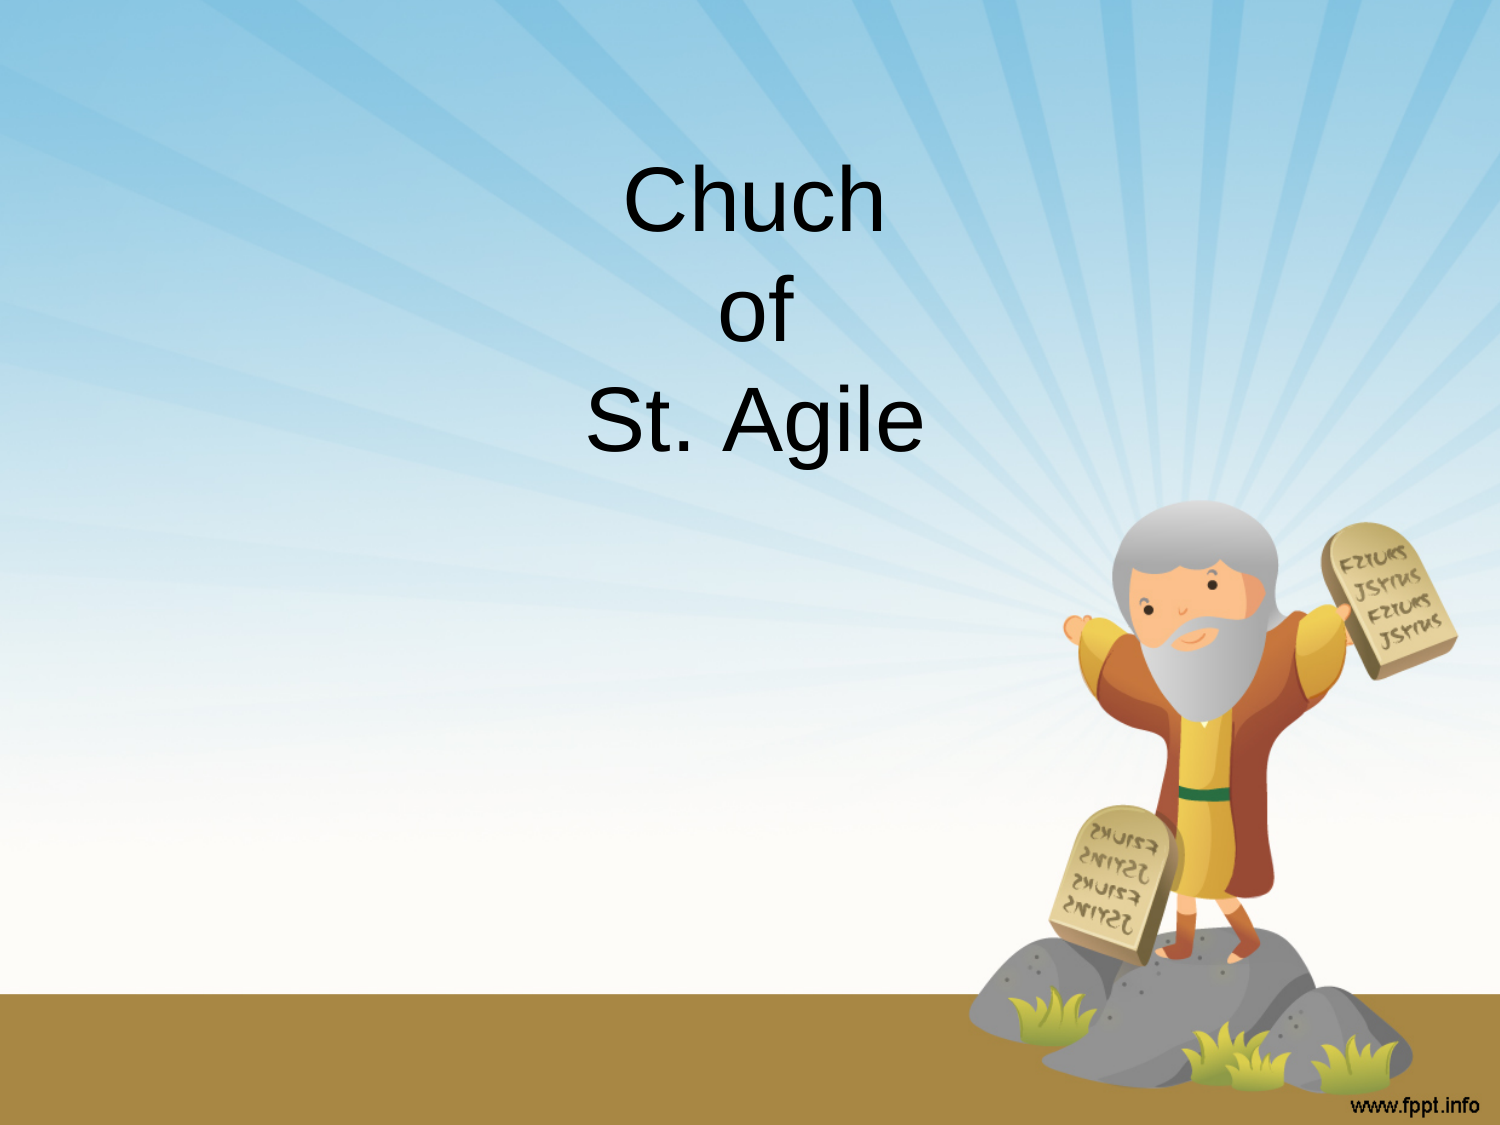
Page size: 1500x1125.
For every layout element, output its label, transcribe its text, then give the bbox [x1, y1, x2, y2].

title Chuch of St. Agile [348, 132, 1163, 478]
picture [0, 0, 1500, 1125]
